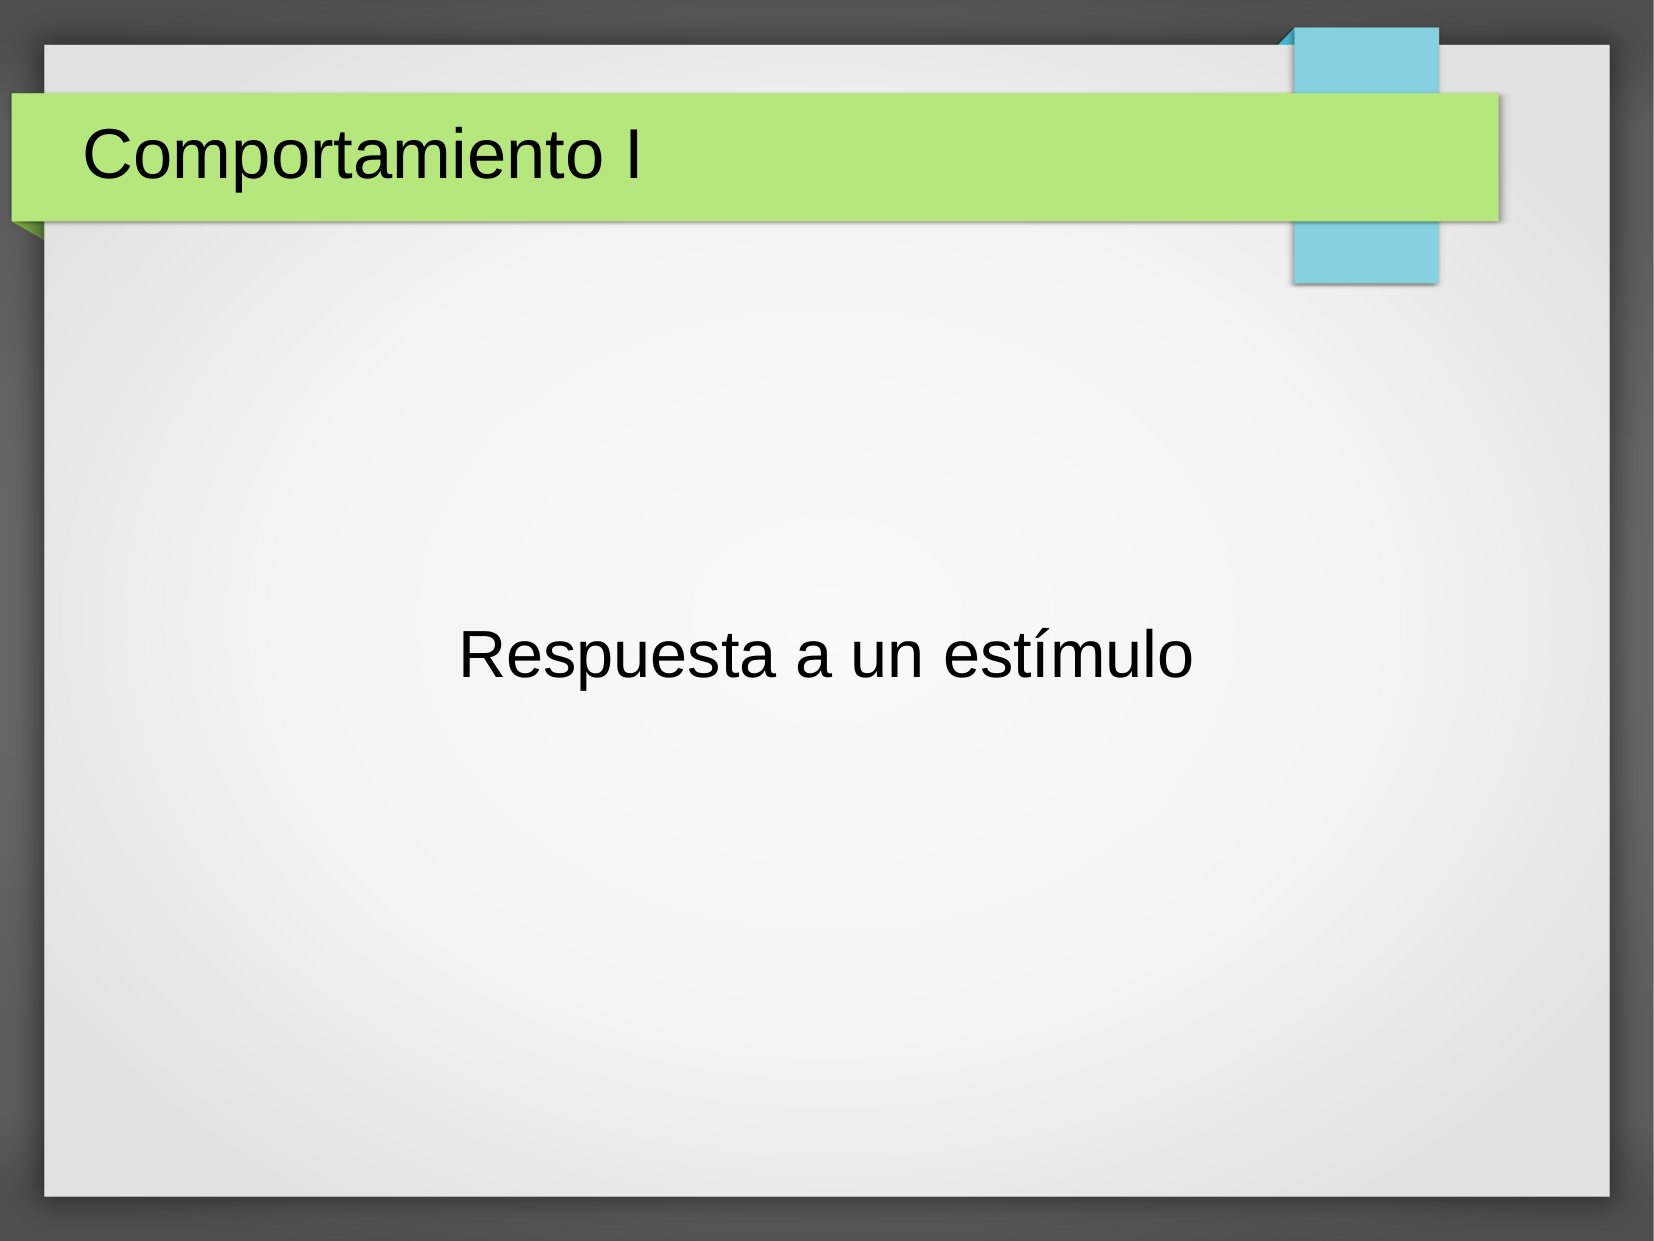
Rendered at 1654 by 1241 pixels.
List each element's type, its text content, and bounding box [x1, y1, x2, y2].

title Comportamiento I [82, 94, 1264, 213]
subtitle Respuesta a un estímulo [82, 295, 1571, 1015]
picture [0, 0, 1654, 1241]
